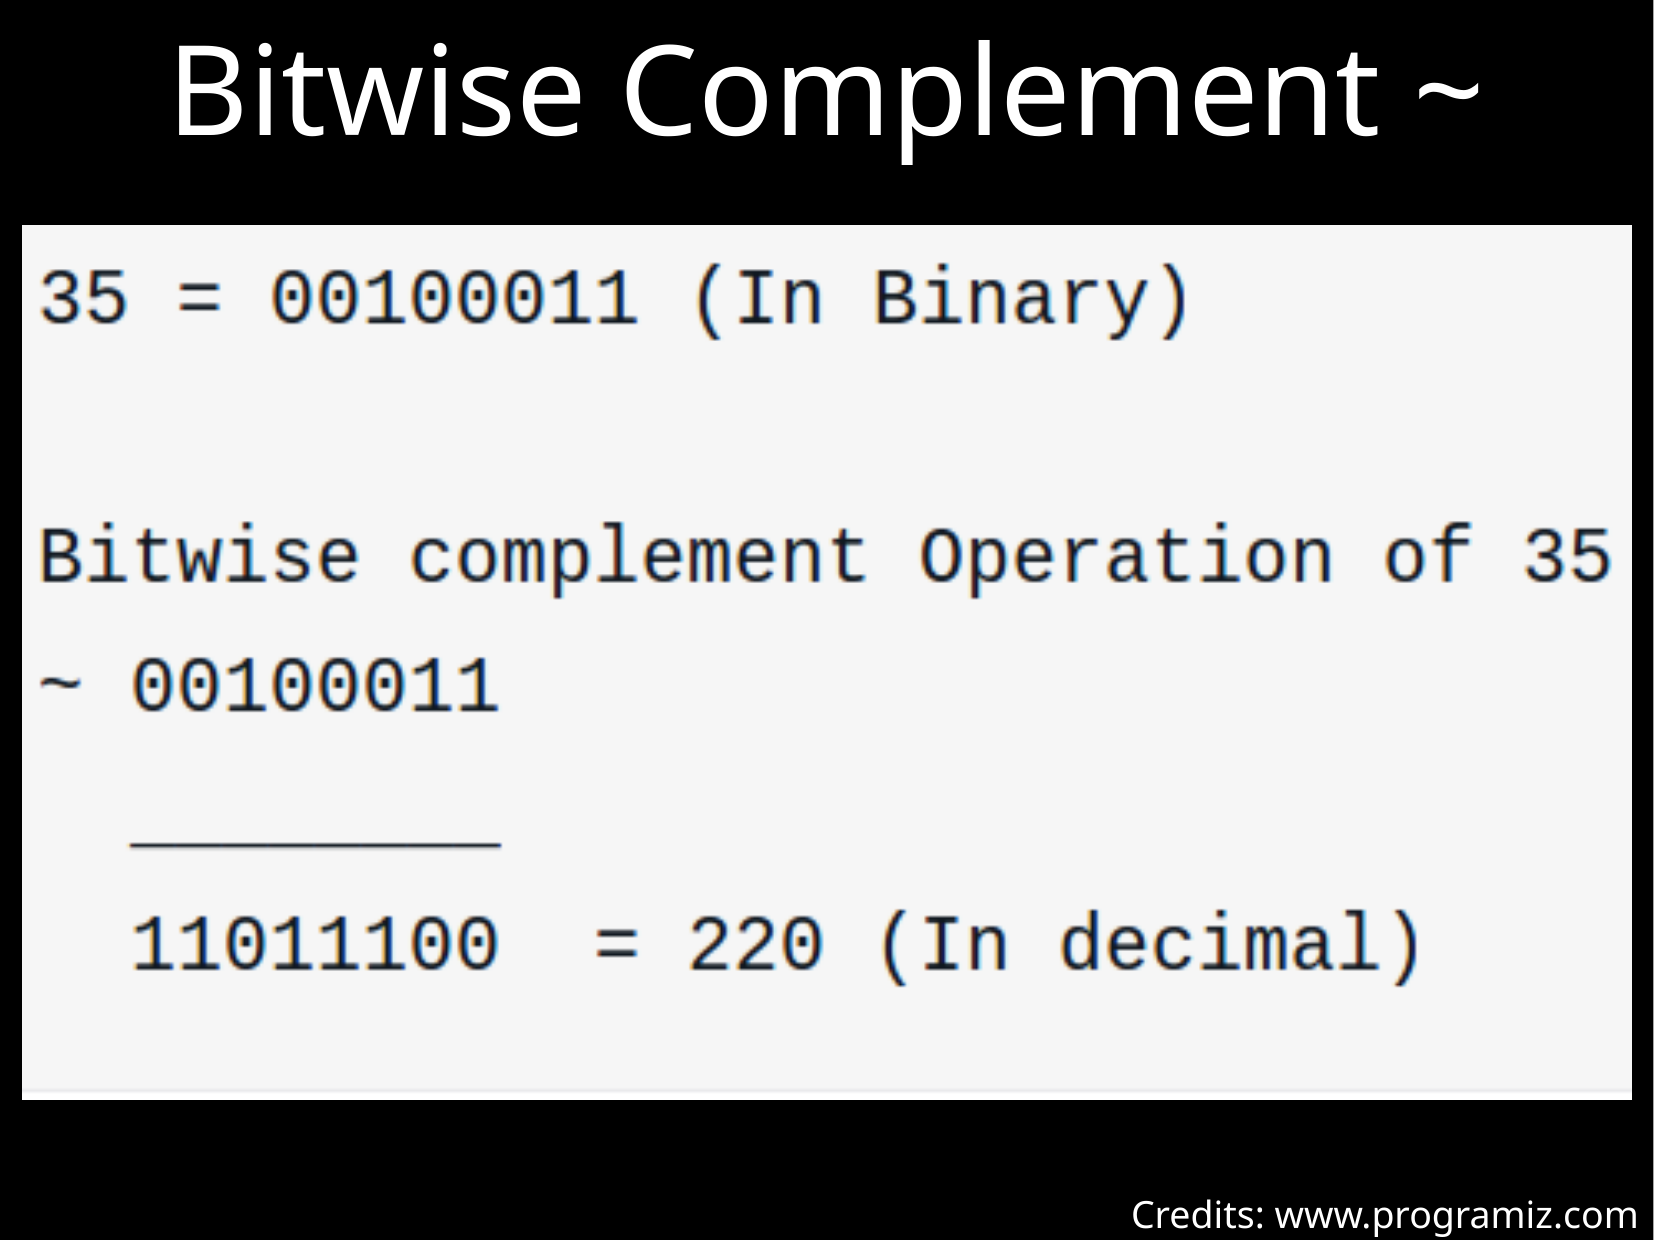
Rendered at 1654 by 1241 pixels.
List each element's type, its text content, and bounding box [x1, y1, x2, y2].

text_box Bitwise Complement ~ [153, 0, 1501, 225]
picture [22, 225, 1632, 1100]
text_box Credits: www.programiz.com [1116, 1181, 1654, 1241]
